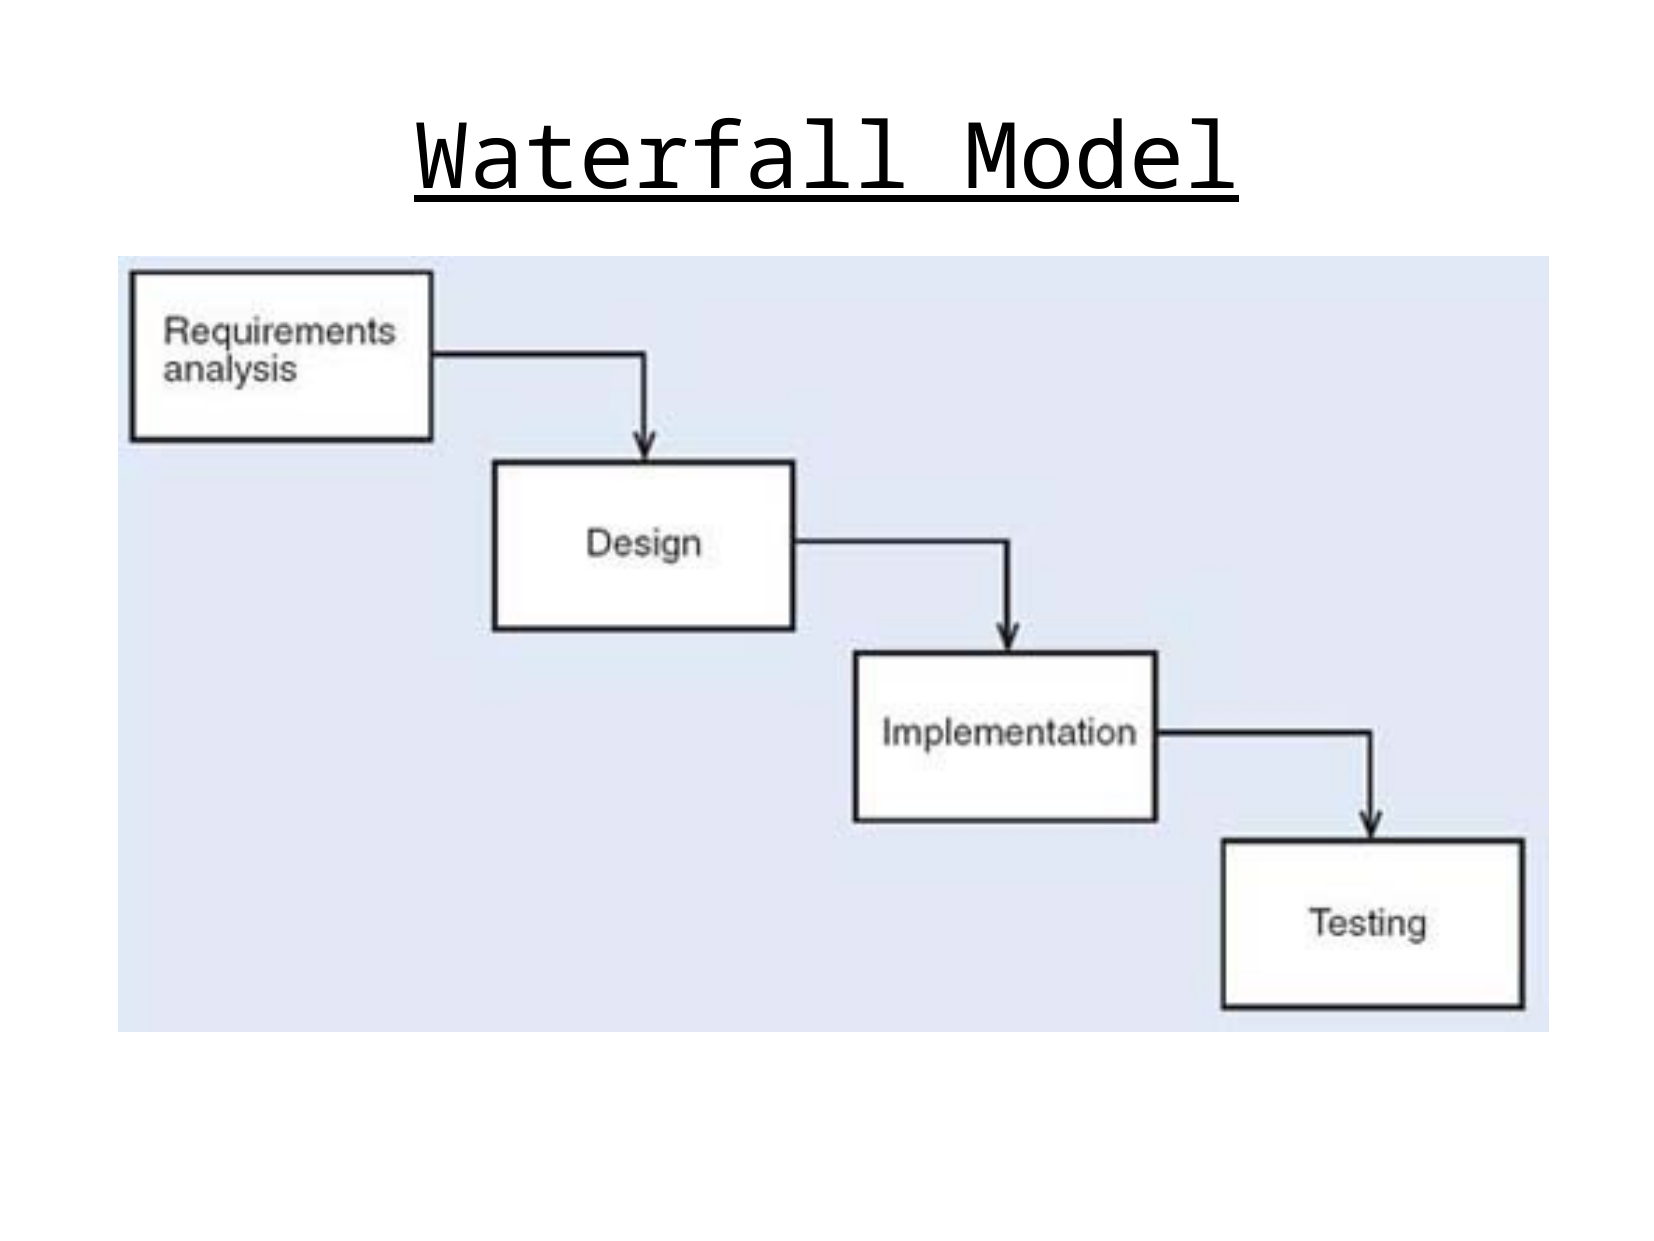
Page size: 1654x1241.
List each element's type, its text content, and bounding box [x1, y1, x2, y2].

title Waterfall Model [82, 49, 1571, 257]
picture [118, 256, 1549, 1032]
